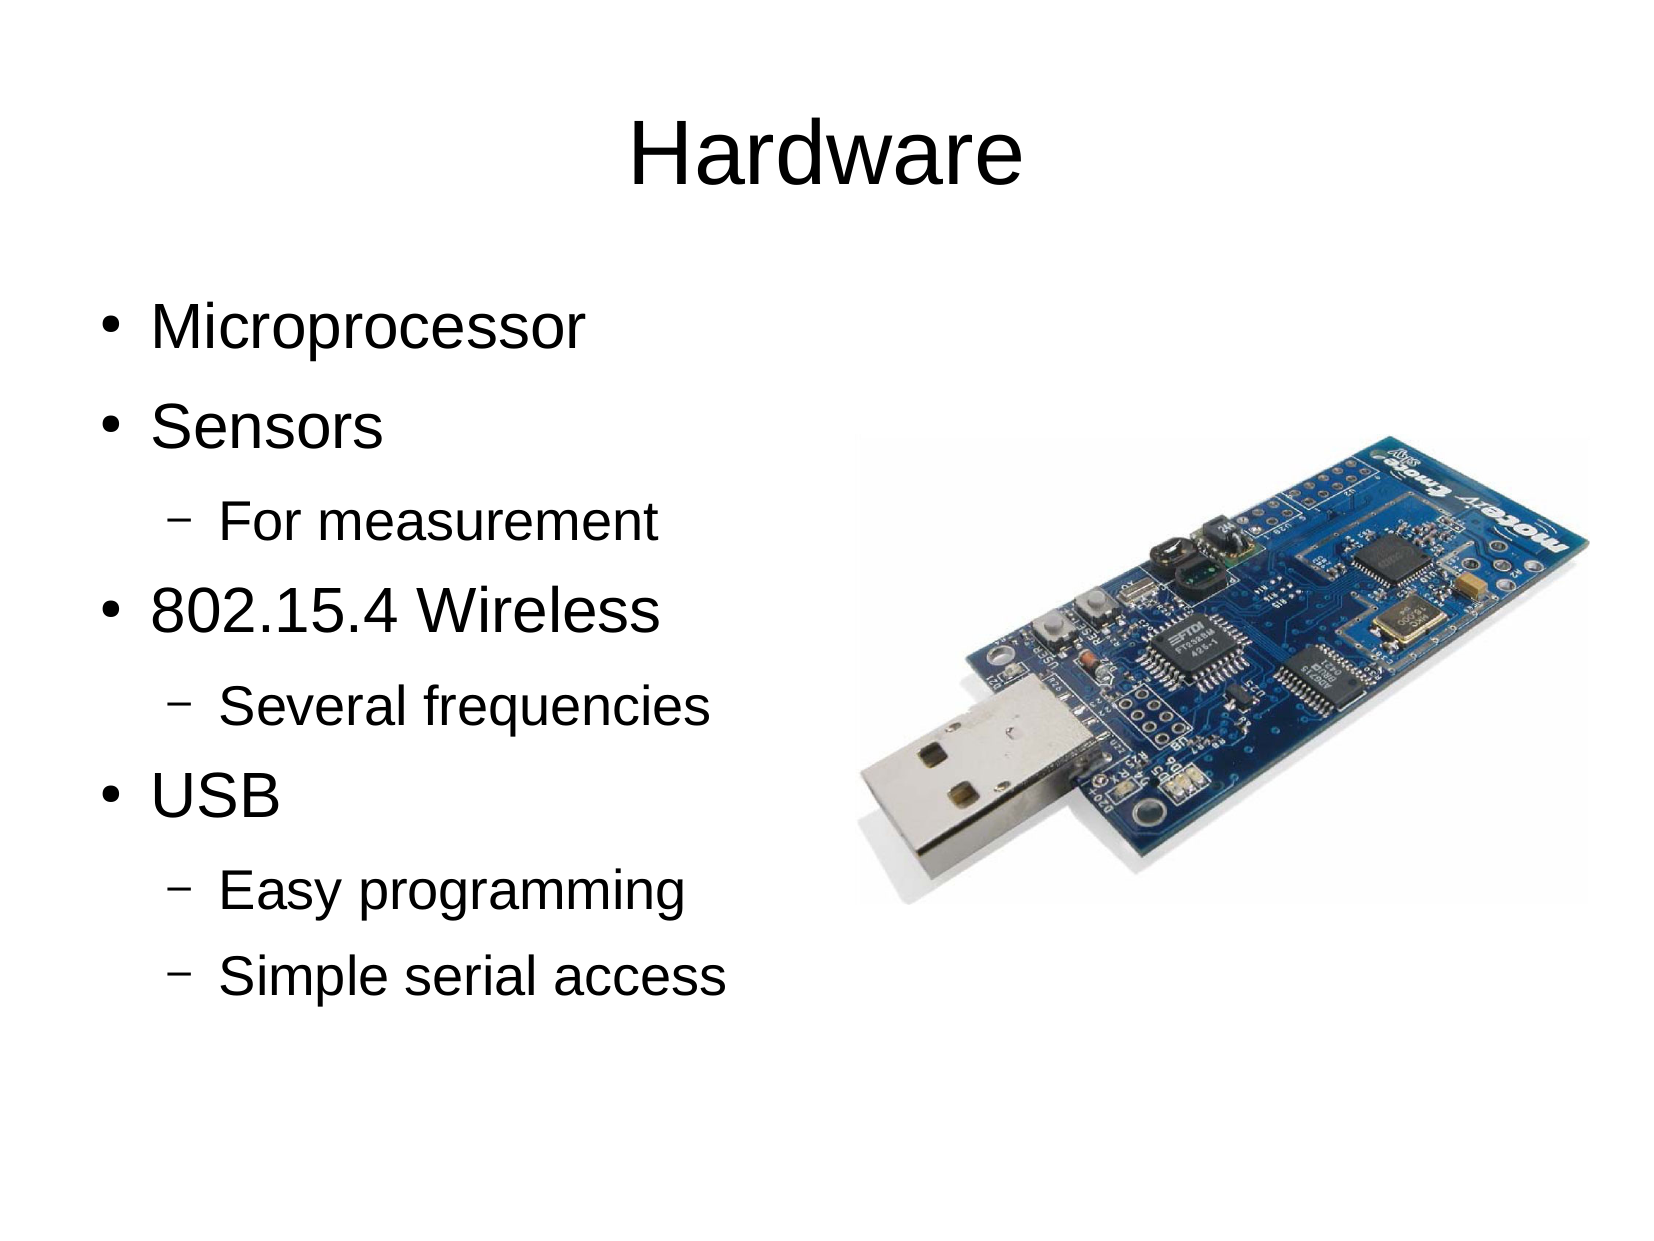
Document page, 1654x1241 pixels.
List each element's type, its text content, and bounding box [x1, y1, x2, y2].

picture [855, 434, 1590, 906]
list Microprocessor Sensors For measurement 802.15.4 Wireless Several frequencies USB Easy programming Simple serial access [82, 290, 809, 1010]
title Hardware [82, 49, 1571, 257]
